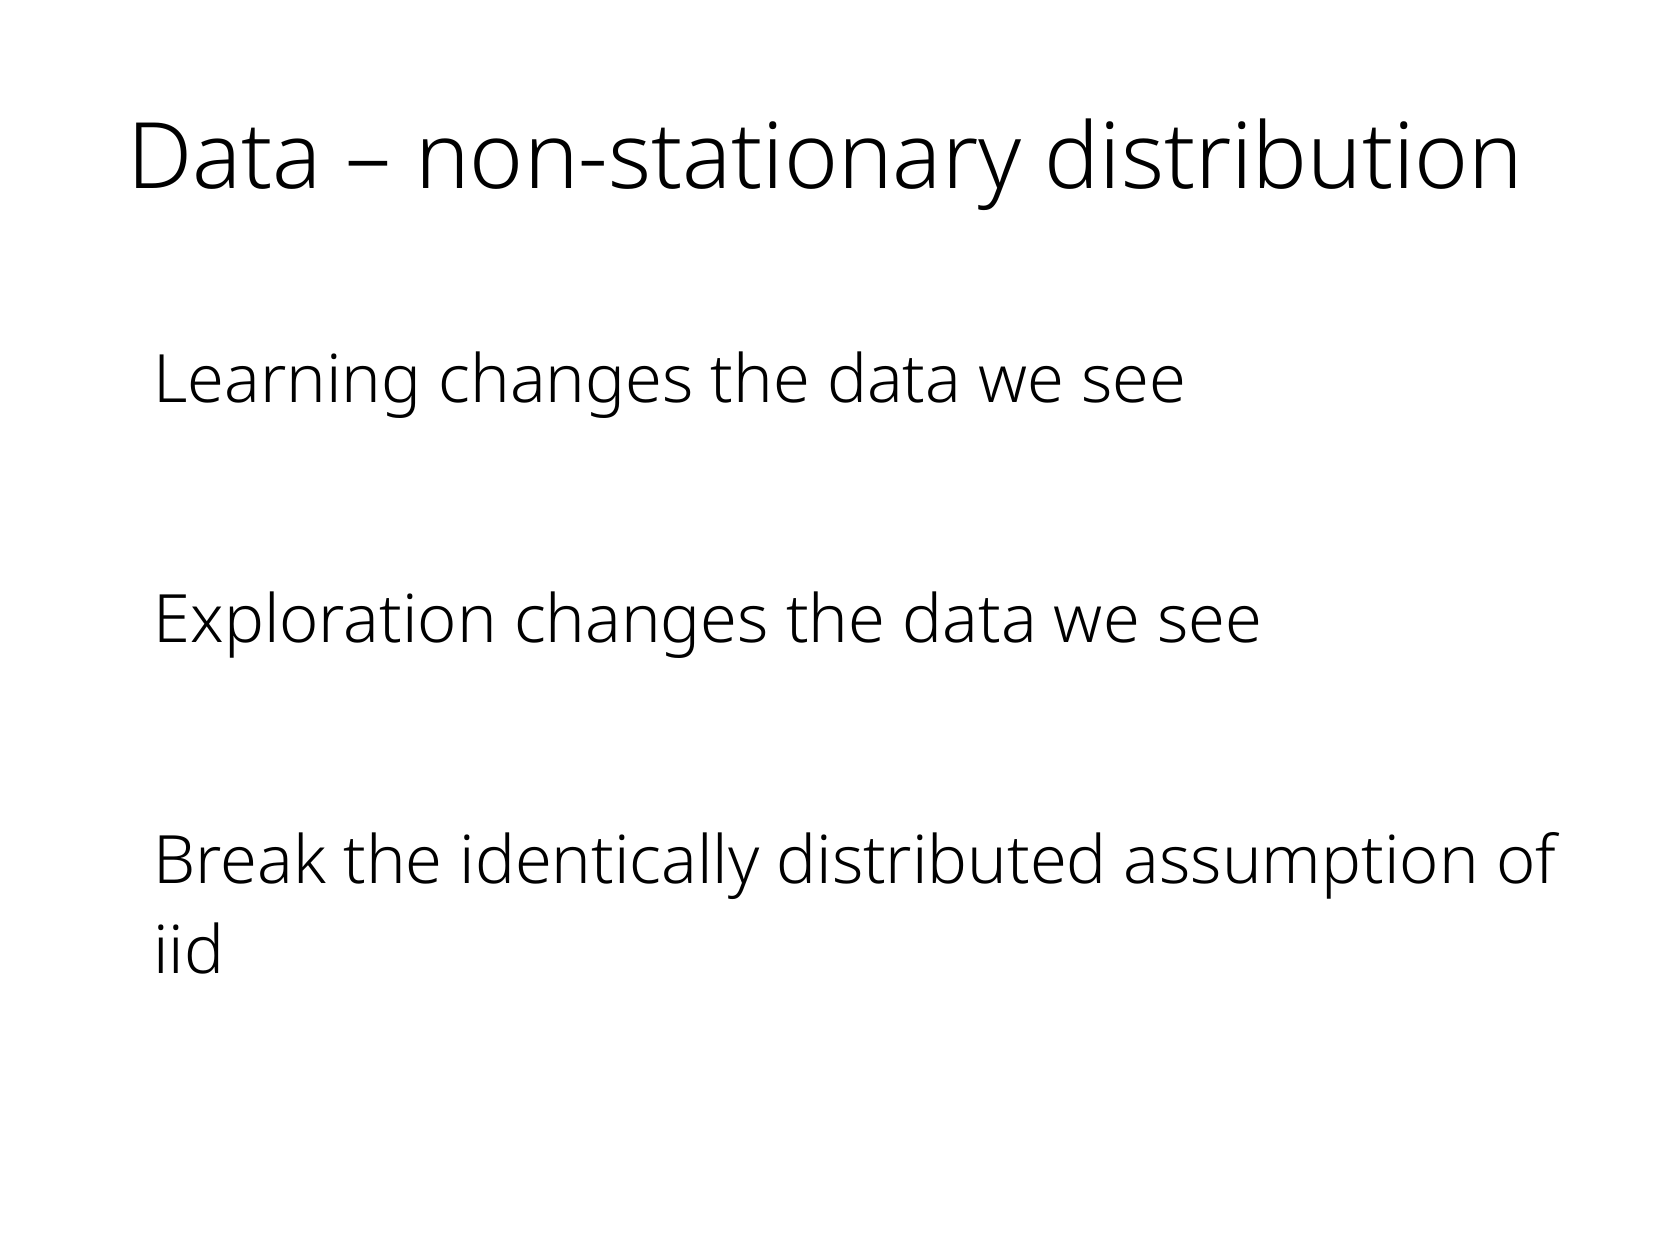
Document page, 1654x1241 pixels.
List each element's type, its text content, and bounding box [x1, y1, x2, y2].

title Data – non-stationary distribution [82, 49, 1571, 257]
list Learning changes the data we see Exploration changes the data we see Break the identically distributed assumption of iid [82, 330, 1571, 1182]
